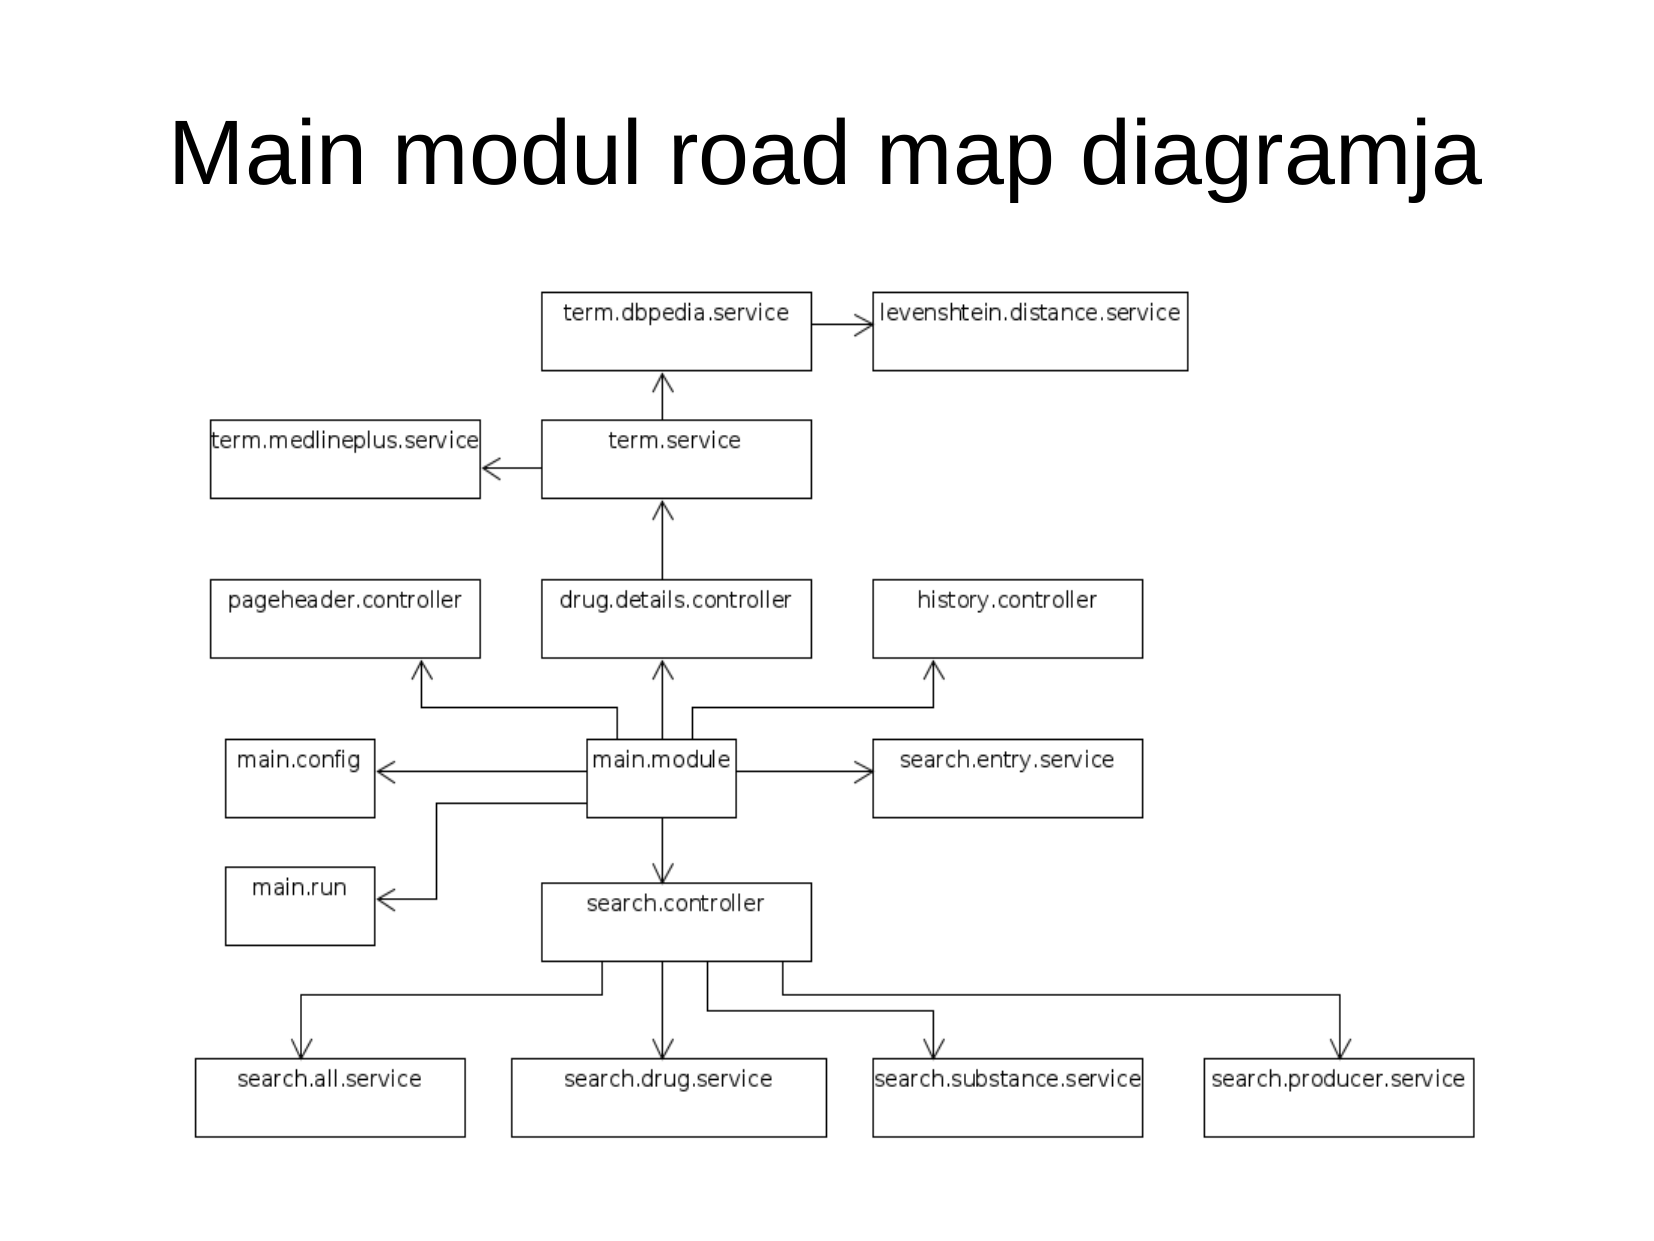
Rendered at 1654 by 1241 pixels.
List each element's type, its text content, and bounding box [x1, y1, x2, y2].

title Main modul road map diagramja [82, 49, 1571, 257]
picture [165, 260, 1505, 1171]
